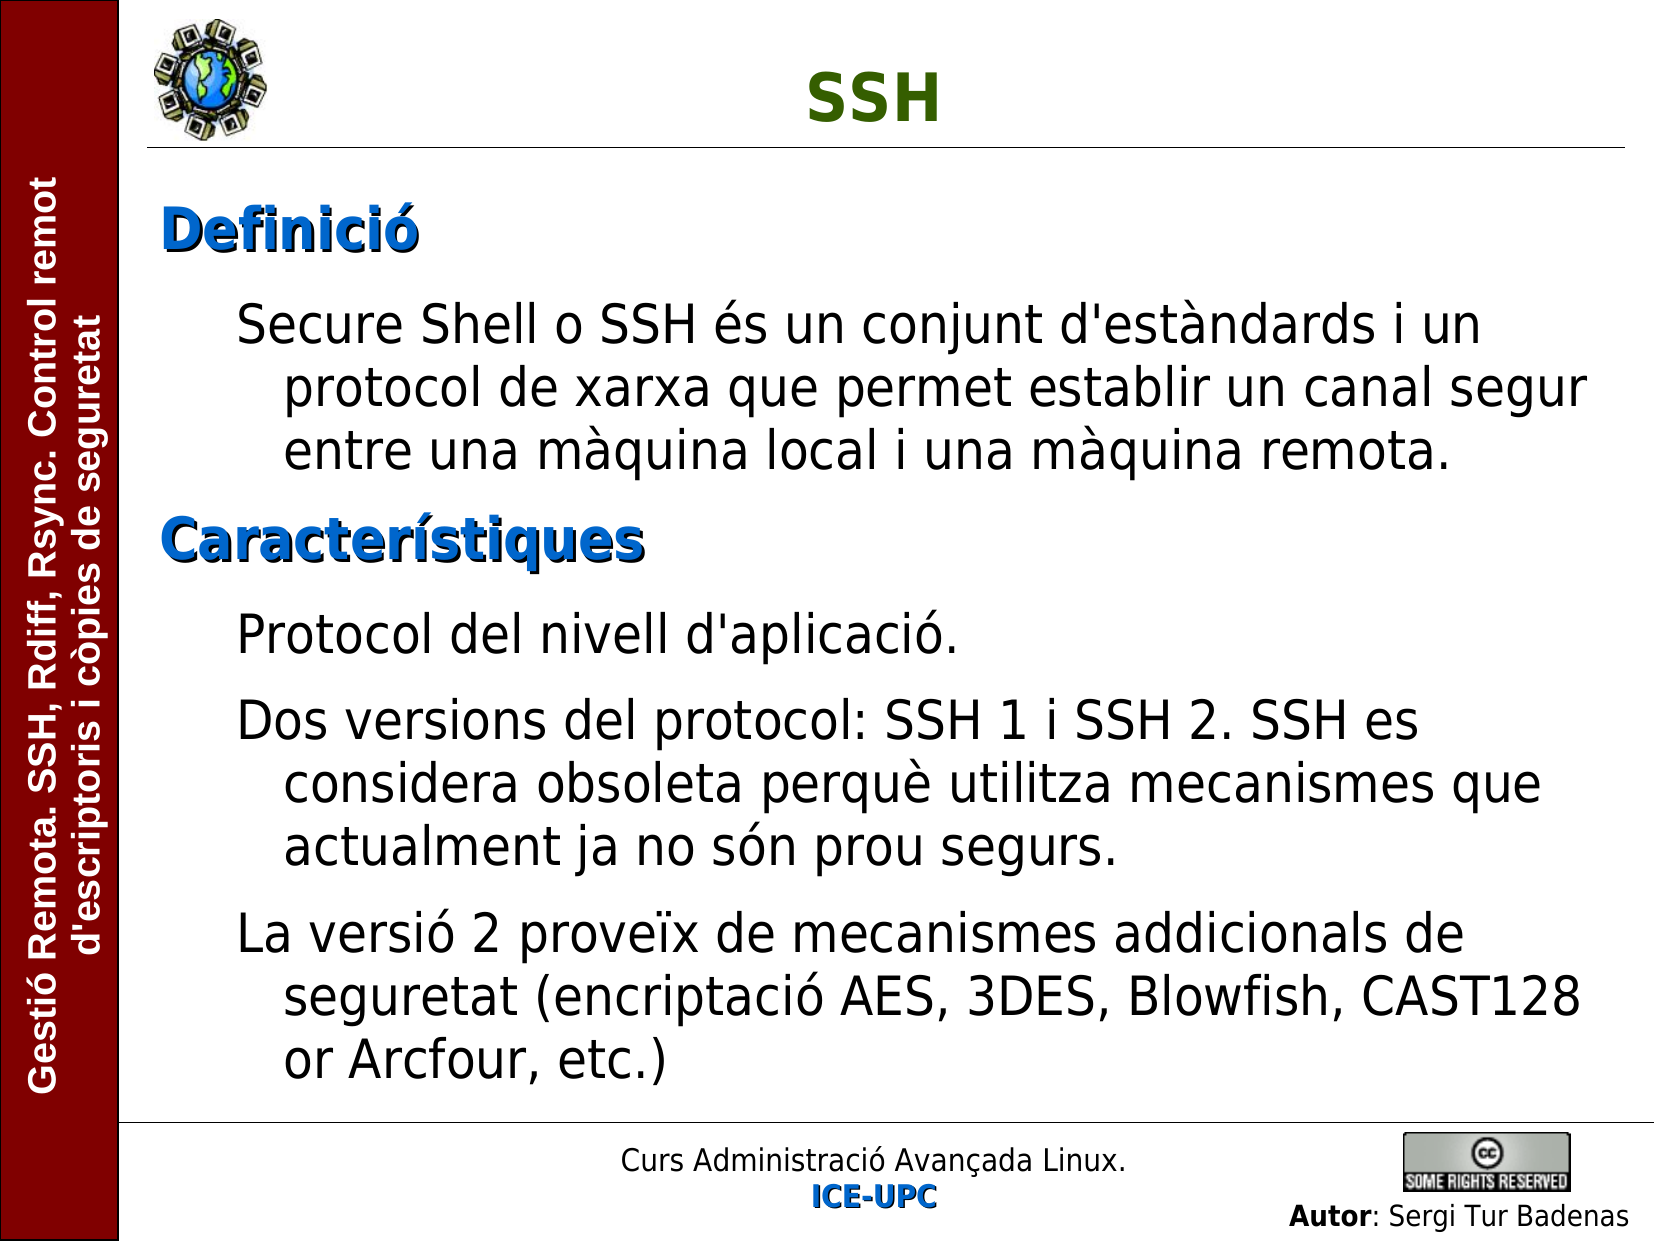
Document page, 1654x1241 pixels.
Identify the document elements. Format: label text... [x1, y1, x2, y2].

title SSH [129, 49, 1619, 148]
picture [154, 19, 268, 49]
list Definició Secure Shell o SSH és un conjunt d'estàndards i un protocol de xarxa que permet establir un canal segur entre una màquina local i una màquina remota. Característiques Protocol del nivell d'aplicació. Dos versions del protocol: SSH 1 i SSH 2. SSH es considera obsoleta perquè utilitza mecanismes que actualment ja no són prou segurs. La versió 2 proveïx de mecanismes addicionals de seguretat (encriptació AES, 3DES, Blowfish, CAST128 or Arcfour, etc.) [141, 195, 1630, 1092]
picture [1403, 1132, 1571, 1192]
